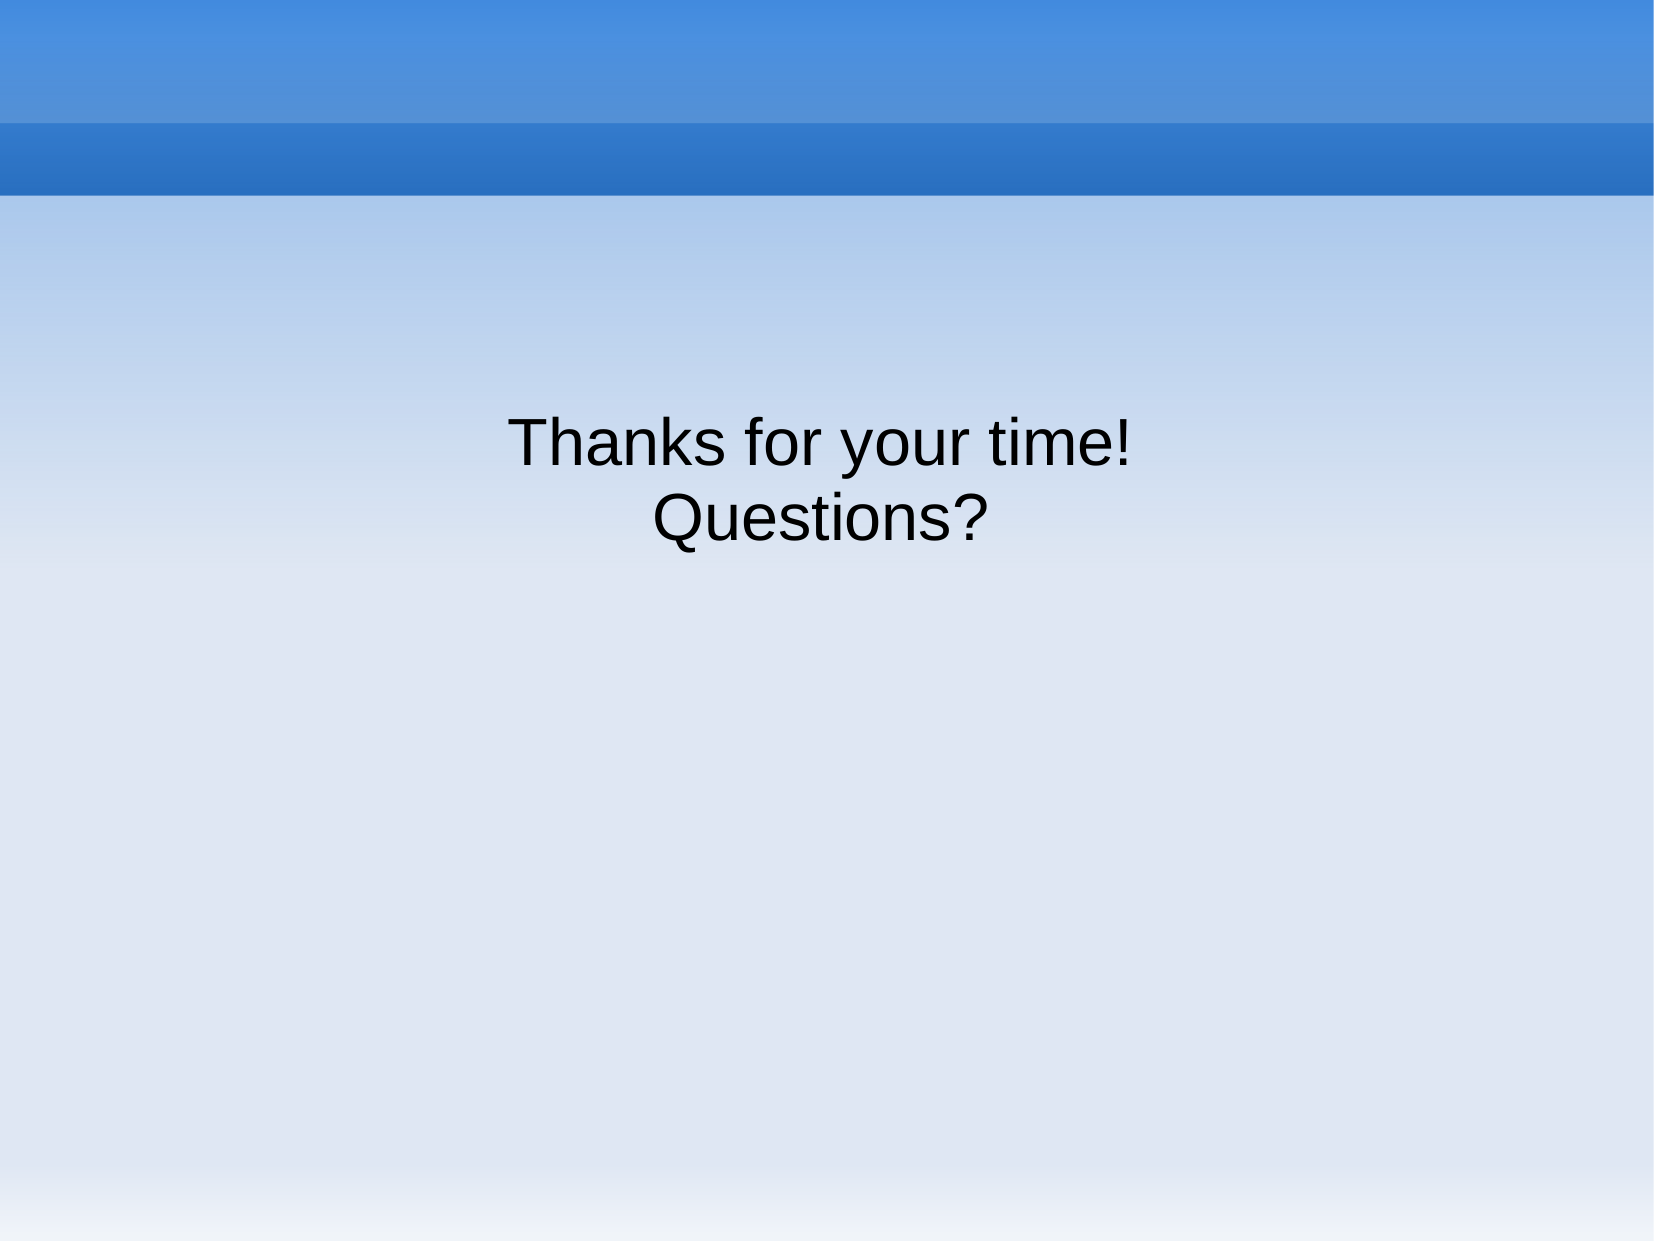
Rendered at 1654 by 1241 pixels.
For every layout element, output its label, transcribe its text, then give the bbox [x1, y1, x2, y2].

subtitle Thanks for your time! Questions? [76, 0, 1565, 1109]
picture [0, 0, 1654, 1241]
